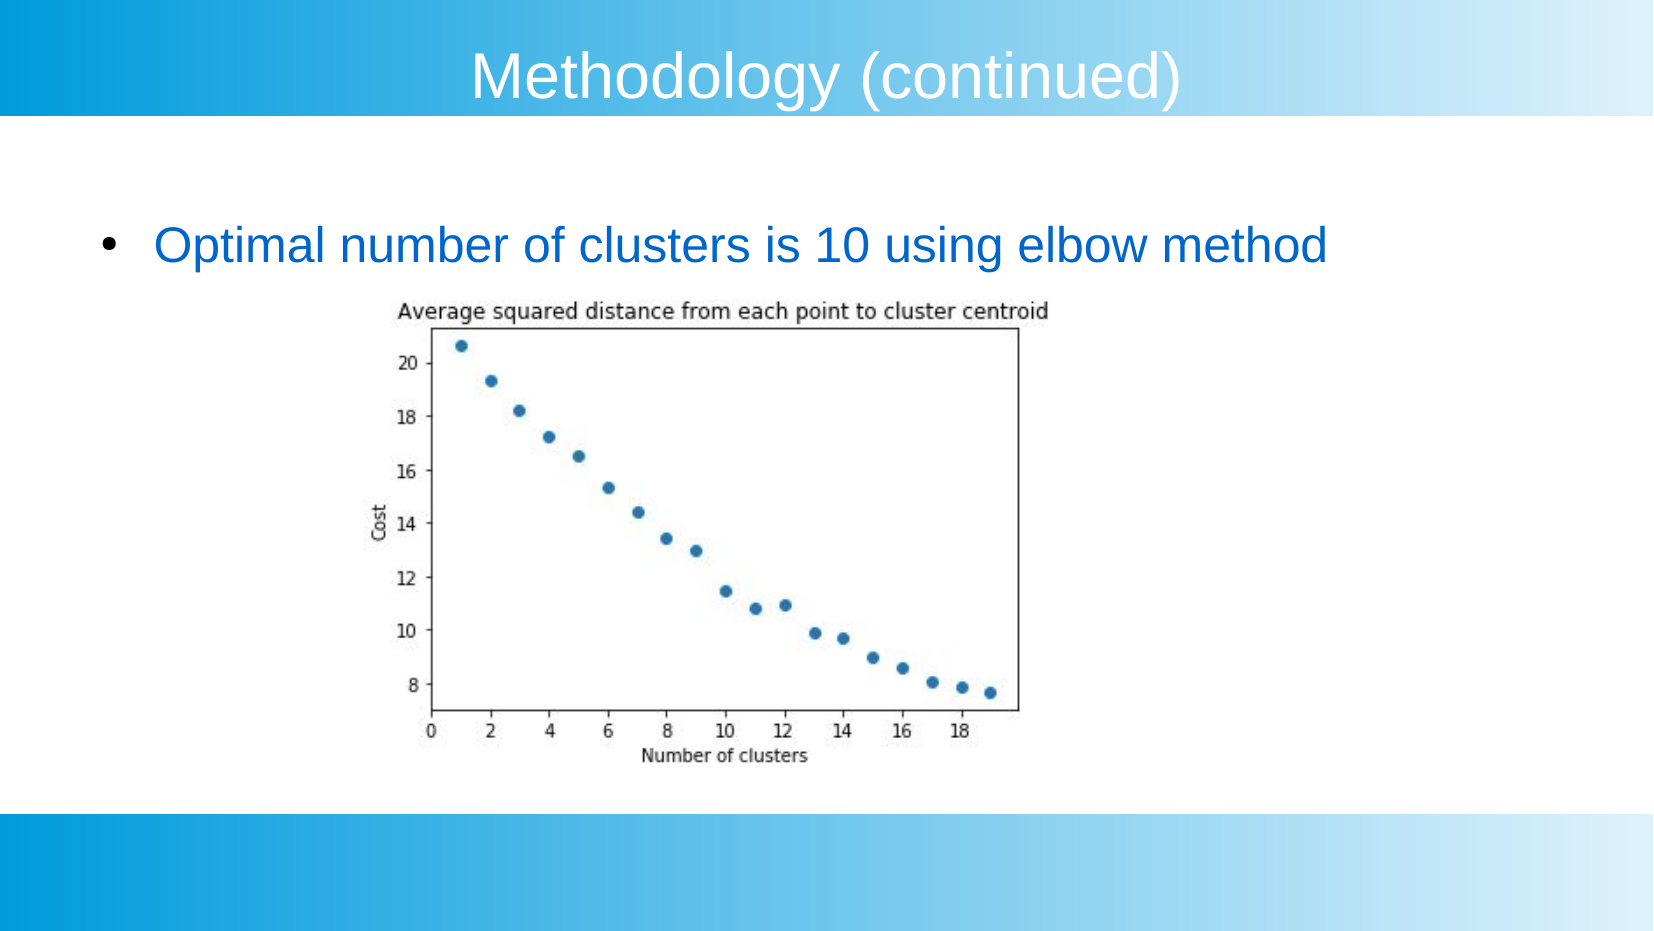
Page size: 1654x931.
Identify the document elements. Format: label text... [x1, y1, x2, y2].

picture [363, 286, 1081, 781]
list Optimal number of clusters is 10 using elbow method [82, 217, 1571, 758]
title Methodology (continued) [82, 37, 1571, 116]
